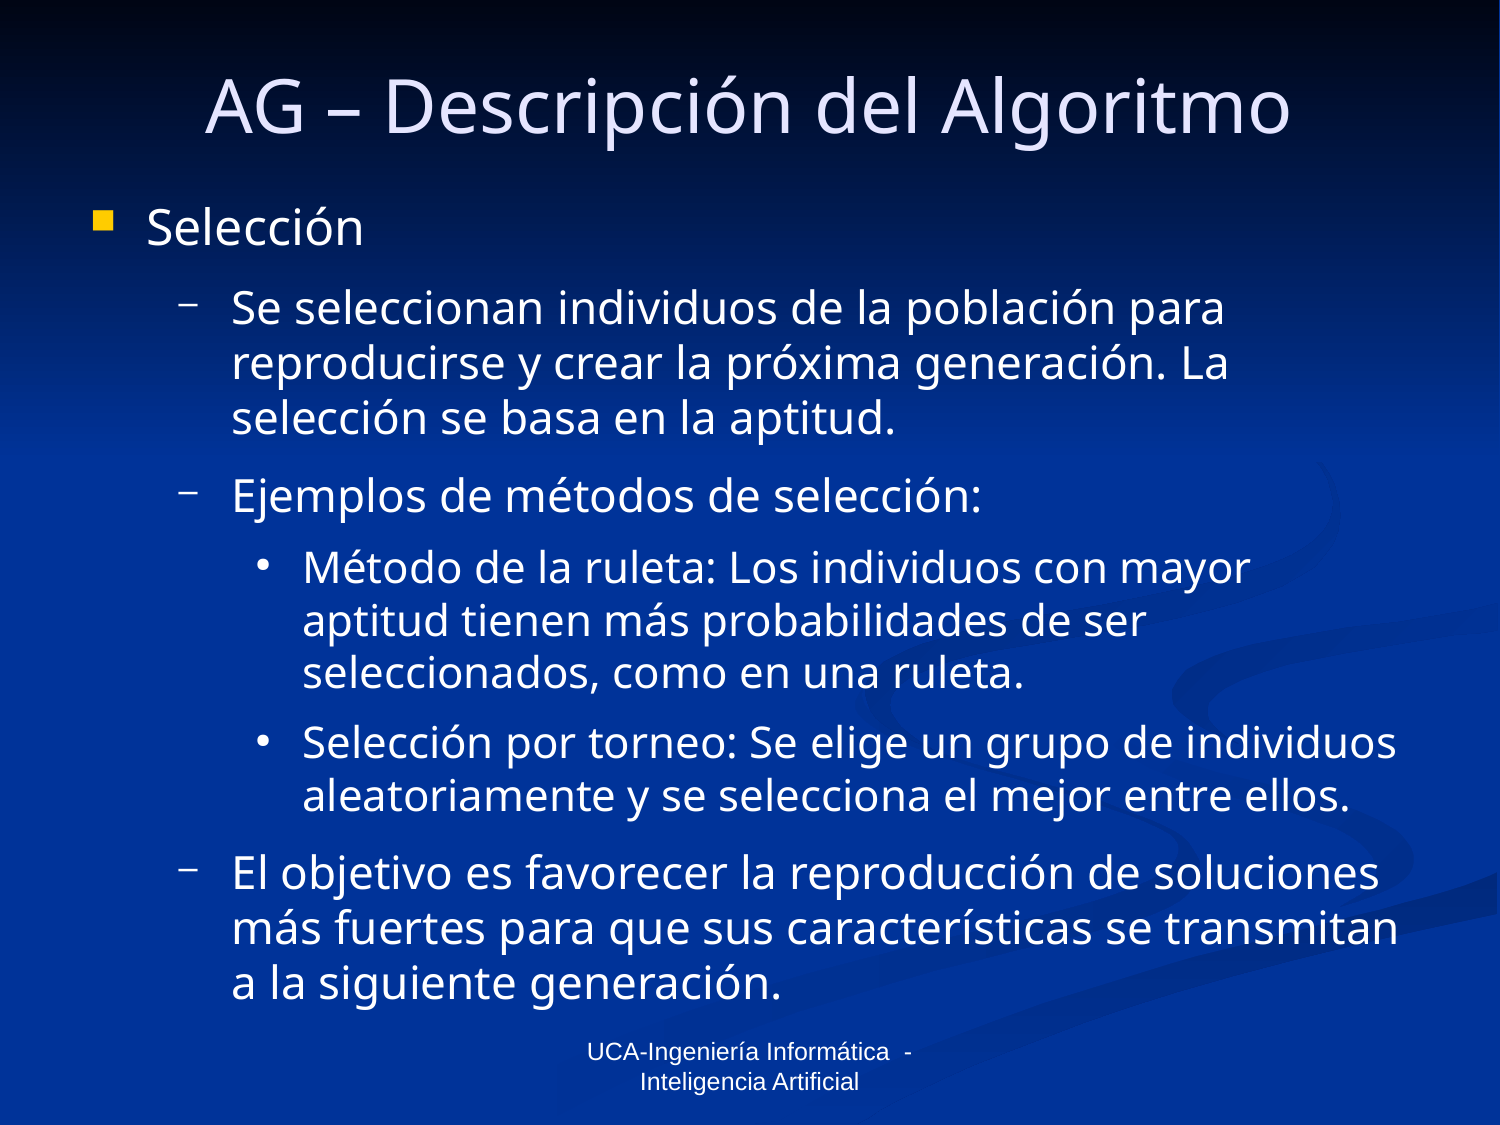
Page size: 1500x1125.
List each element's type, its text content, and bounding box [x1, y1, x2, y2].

title AG – Descripción del Algoritmo [75, 45, 1425, 163]
list Selección Se seleccionan individuos de la población para reproducirse y crear la próxima generación. La selección se basa en la aptitud. Ejemplos de métodos de selección: Método de la ruleta: Los individuos con mayor aptitud tienen más probabilidades de ser seleccionados, como en una ruleta. Selección por torneo: Se elige un grupo de individuos aleatoriamente y se selecciona el mejor entre ellos. El objetivo es favorecer la reproducción de soluciones más fuertes para que sus características se transmitan a la siguiente generación. [75, 187, 1425, 1005]
footer UCA-Ingeniería Informática - Inteligencia Artificial [512, 1025, 988, 1104]
